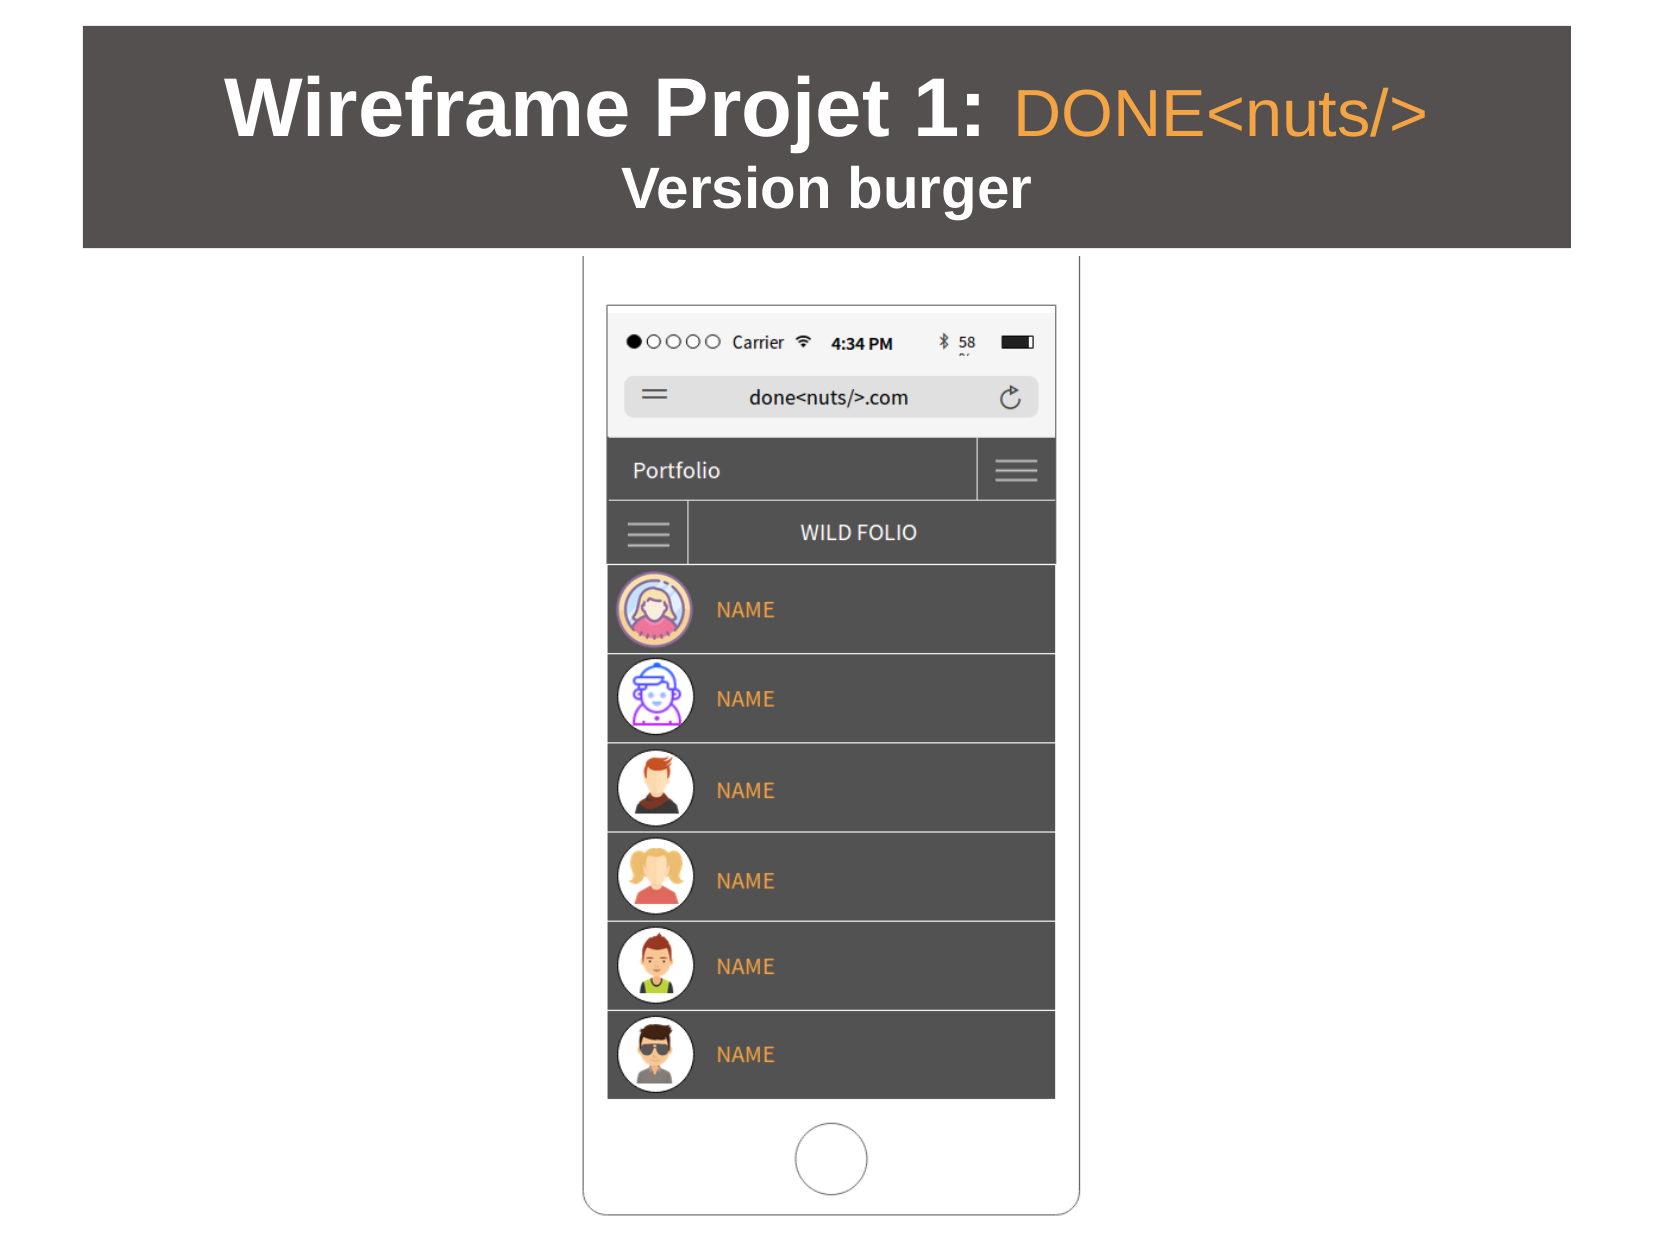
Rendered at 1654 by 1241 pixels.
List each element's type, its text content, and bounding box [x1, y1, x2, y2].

picture [566, 256, 1129, 1237]
title Wireframe Projet 1: DONE<nuts/> Version burger [82, 25, 1571, 249]
